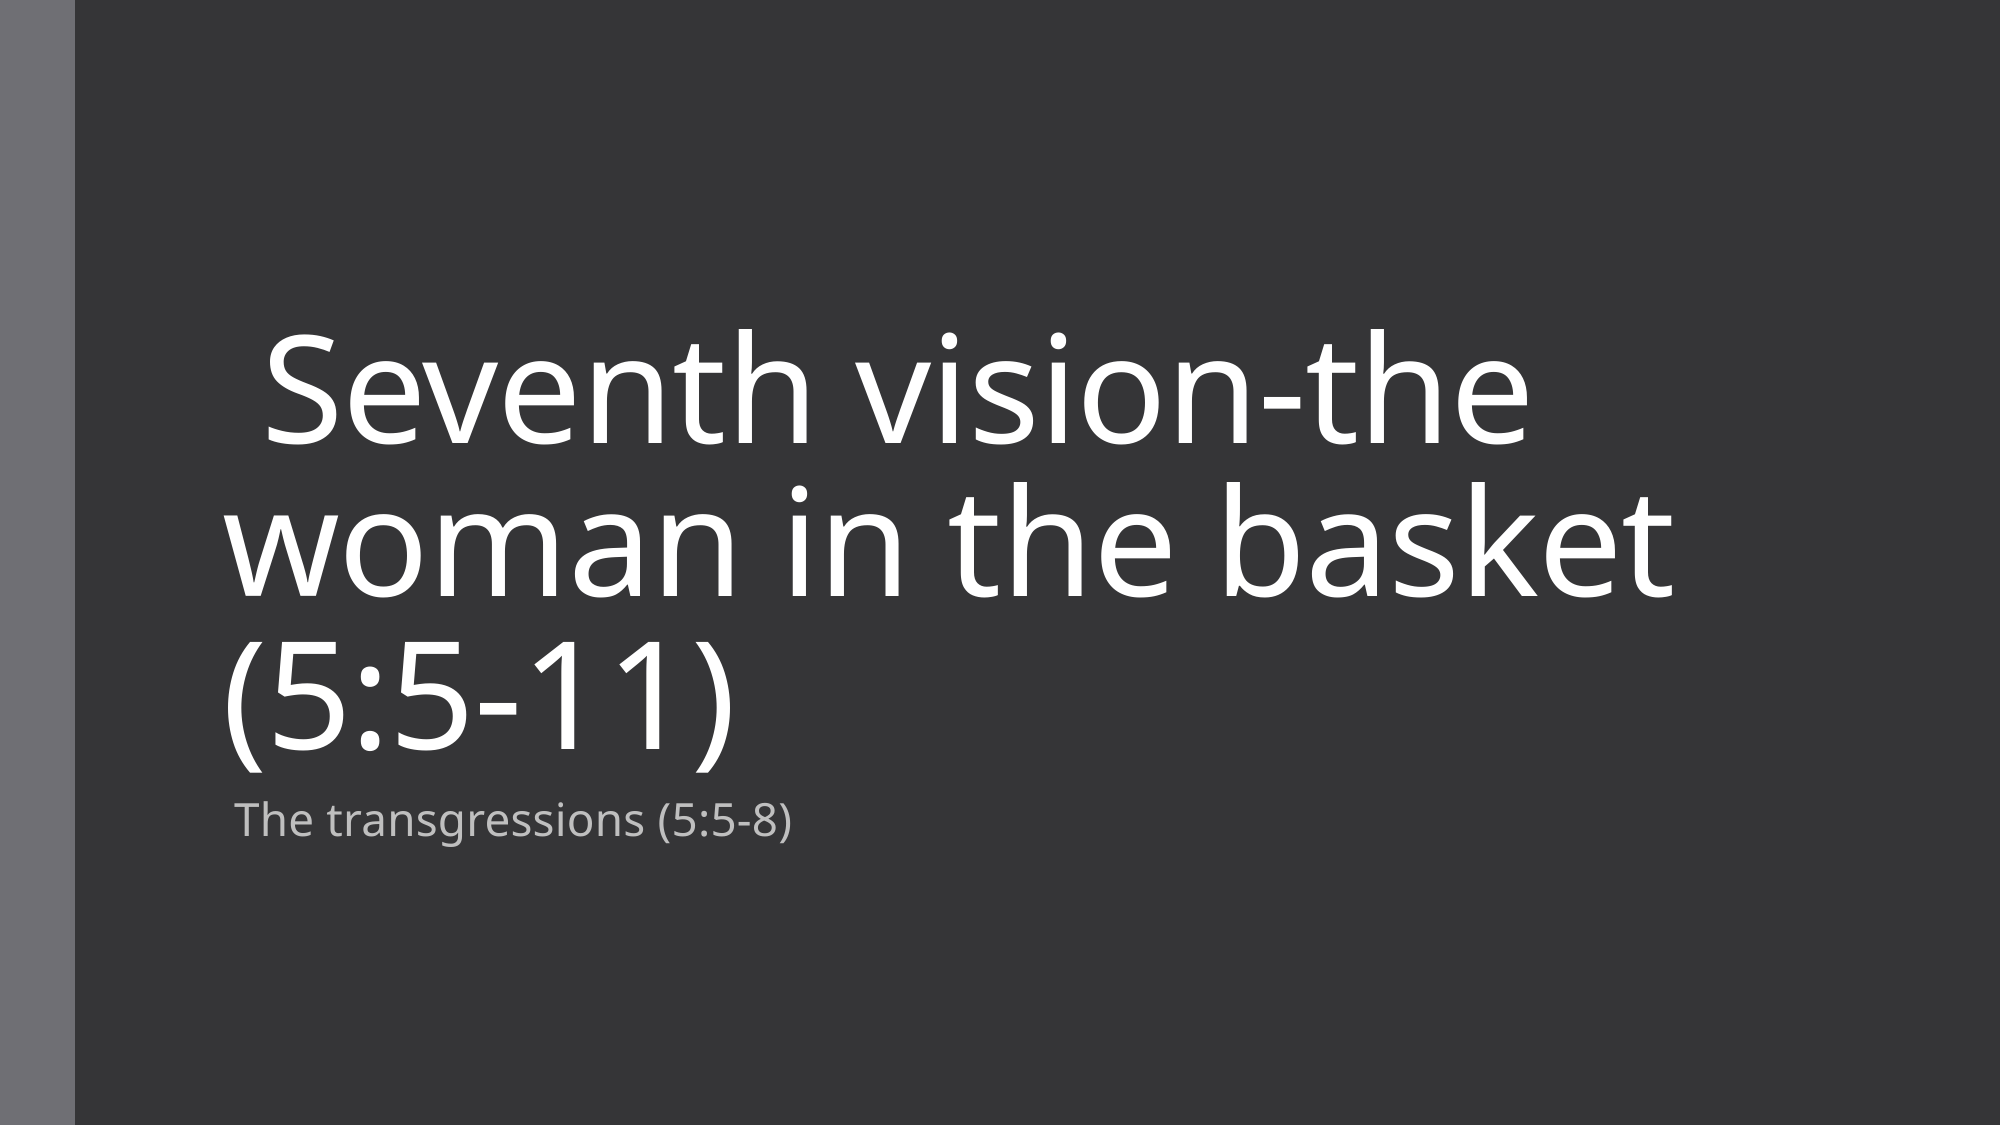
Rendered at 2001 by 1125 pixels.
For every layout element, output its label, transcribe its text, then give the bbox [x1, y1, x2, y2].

title Seventh vision-the woman in the basket (5:5-11) [206, 124, 1752, 787]
subtitle The transgressions (5:5-8) [206, 787, 1752, 1066]
